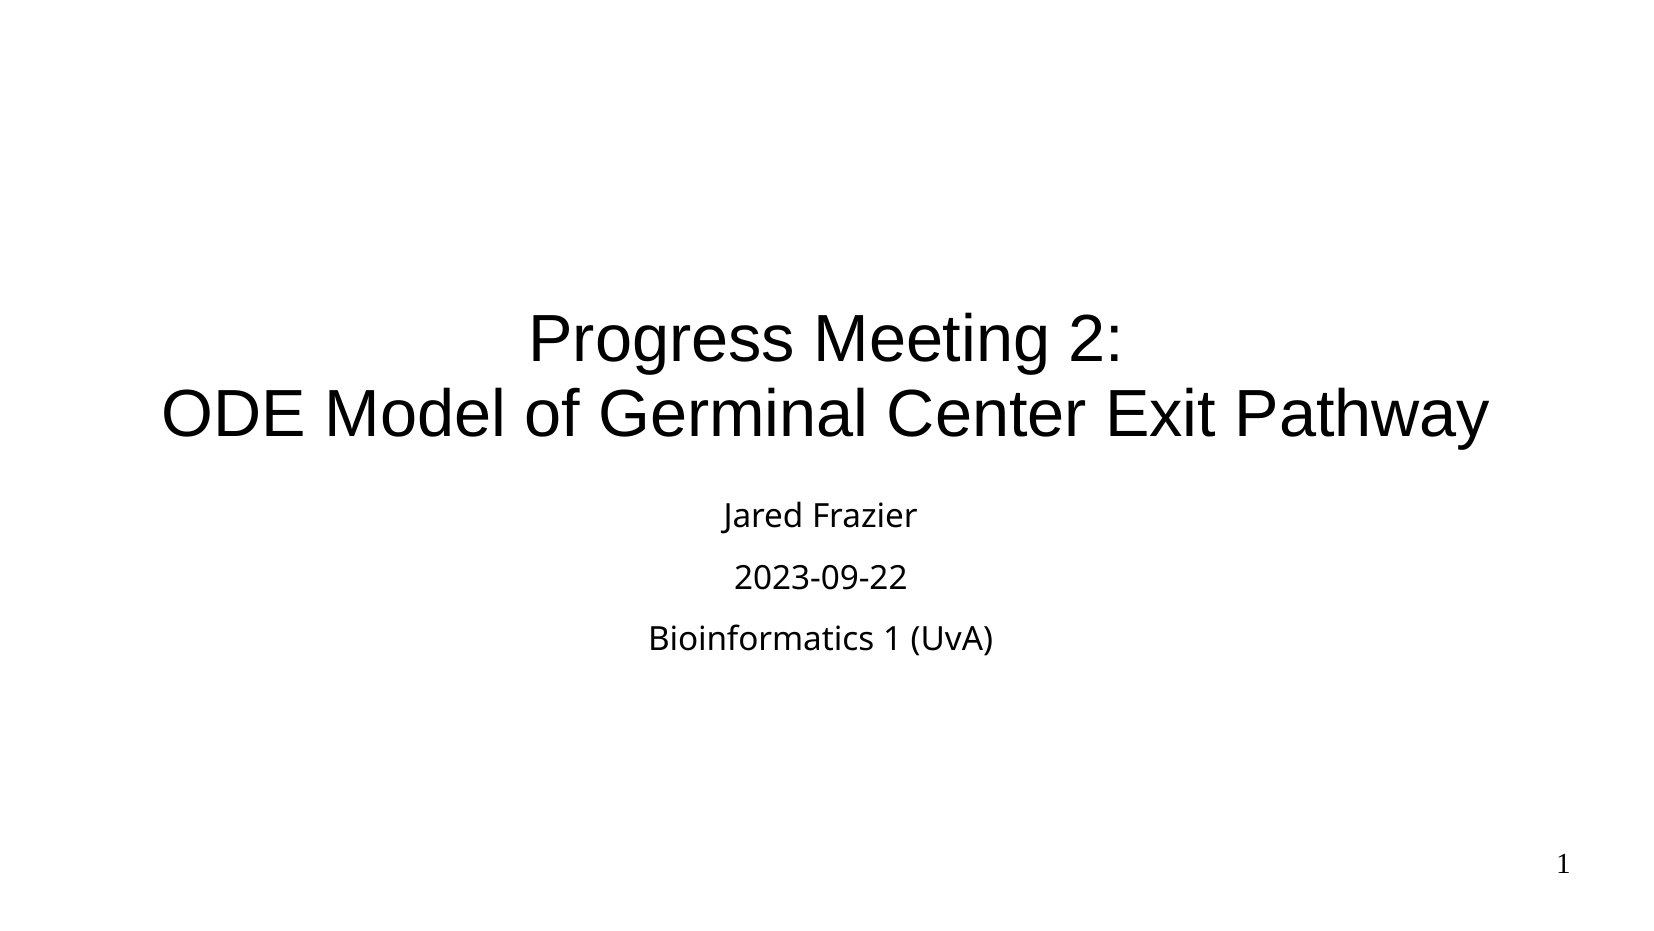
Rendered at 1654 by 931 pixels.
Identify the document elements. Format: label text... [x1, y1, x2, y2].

subtitle Progress Meeting 2: ODE Model of Germinal Center Exit Pathway [82, 37, 1571, 487]
text_box Jared Frazier 2023-09-22 Bioinformatics 1 (UvA) [70, 487, 1571, 760]
